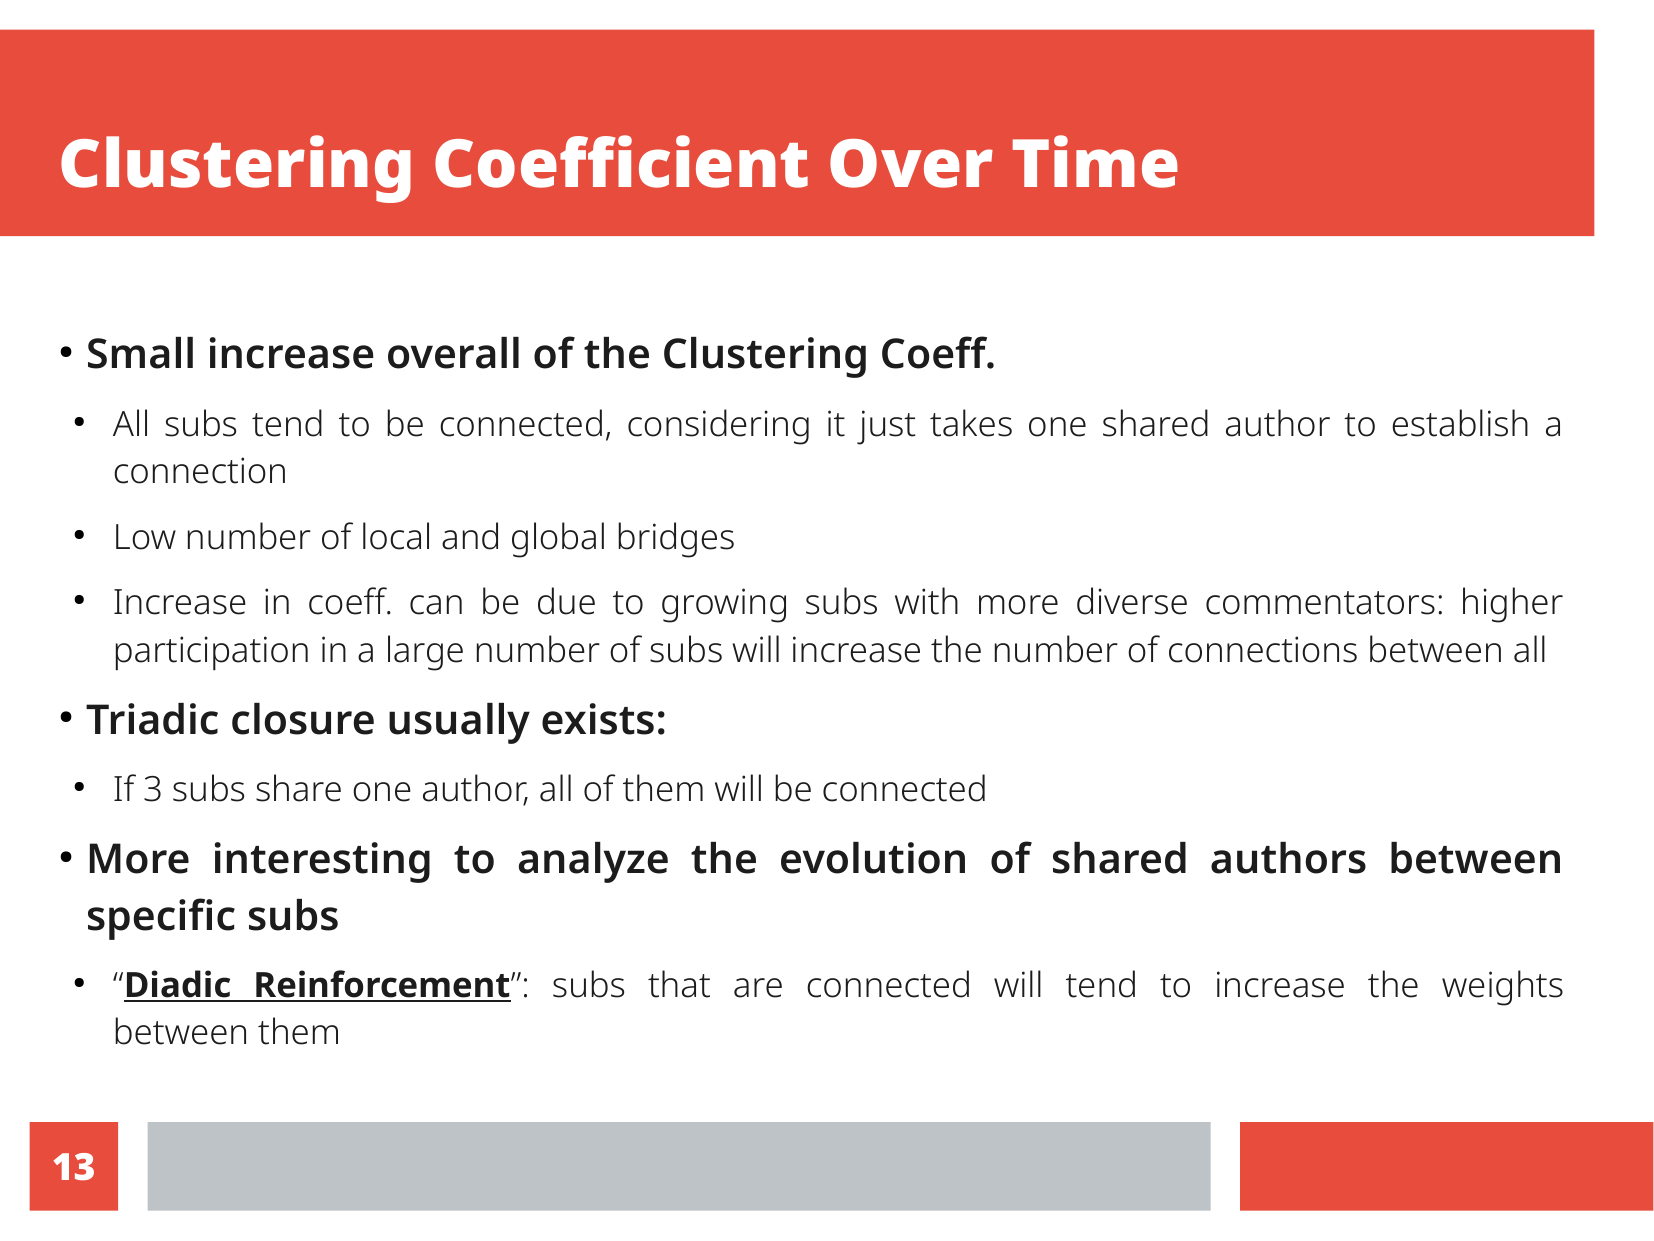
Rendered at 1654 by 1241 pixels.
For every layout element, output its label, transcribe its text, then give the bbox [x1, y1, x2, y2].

title Clustering Coefficient Over Time [59, 59, 1595, 207]
list Small increase overall of the Clustering Coeff. All subs tend to be connected, considering it just takes one shared author to establish a connection Low number of local and global bridges Increase in coeff. can be due to growing subs with more diverse commentators: higher participation in a large number of subs will increase the number of connections between all Triadic closure usually exists: If 3 subs share one author, all of them will be connected More interesting to analyze the evolution of shared authors between specific subs “Diadic Reinforcement”: subs that are connected will tend to increase the weights between them [59, 324, 1565, 1093]
